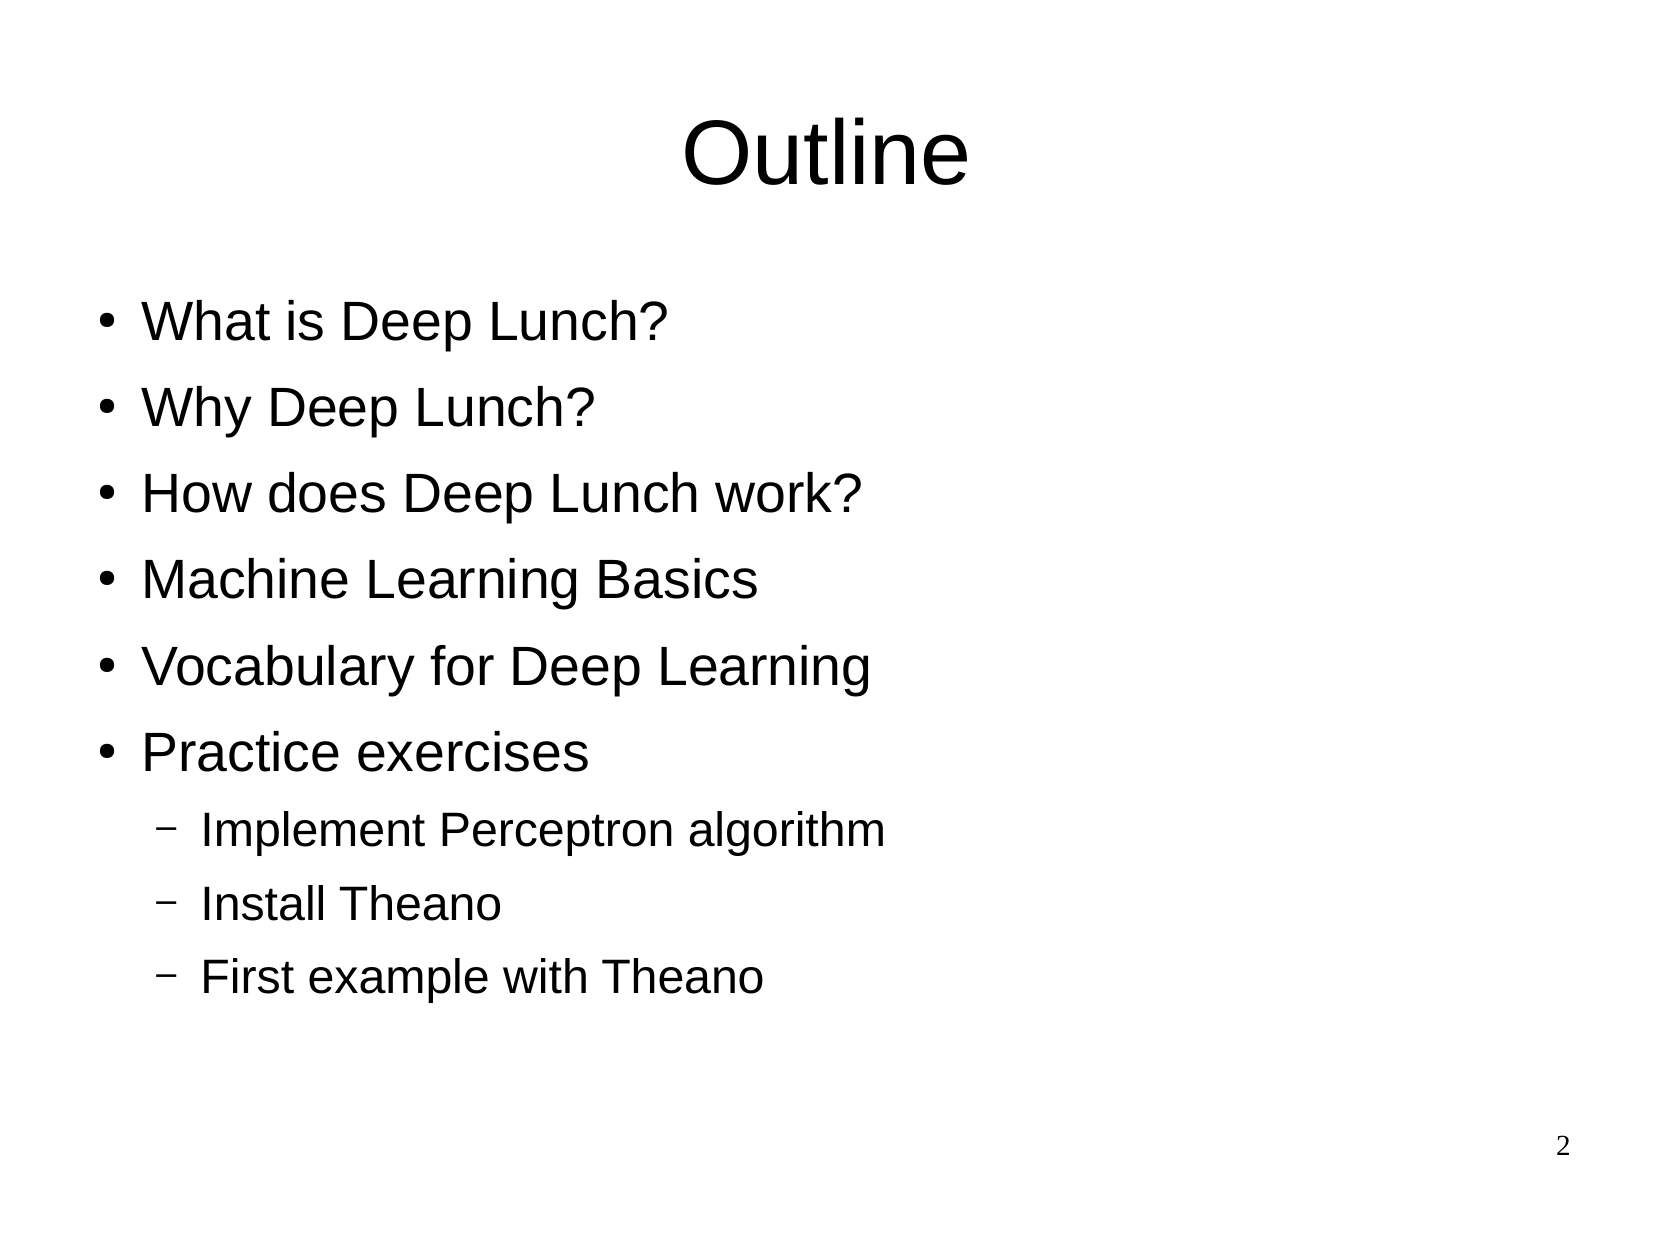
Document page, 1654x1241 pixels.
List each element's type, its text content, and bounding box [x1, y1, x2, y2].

title Outline [82, 49, 1571, 257]
list What is Deep Lunch? Why Deep Lunch? How does Deep Lunch work? Machine Learning Basics Vocabulary for Deep Learning Practice exercises Implement Perceptron algorithm Install Theano First example with Theano [82, 290, 1571, 1010]
